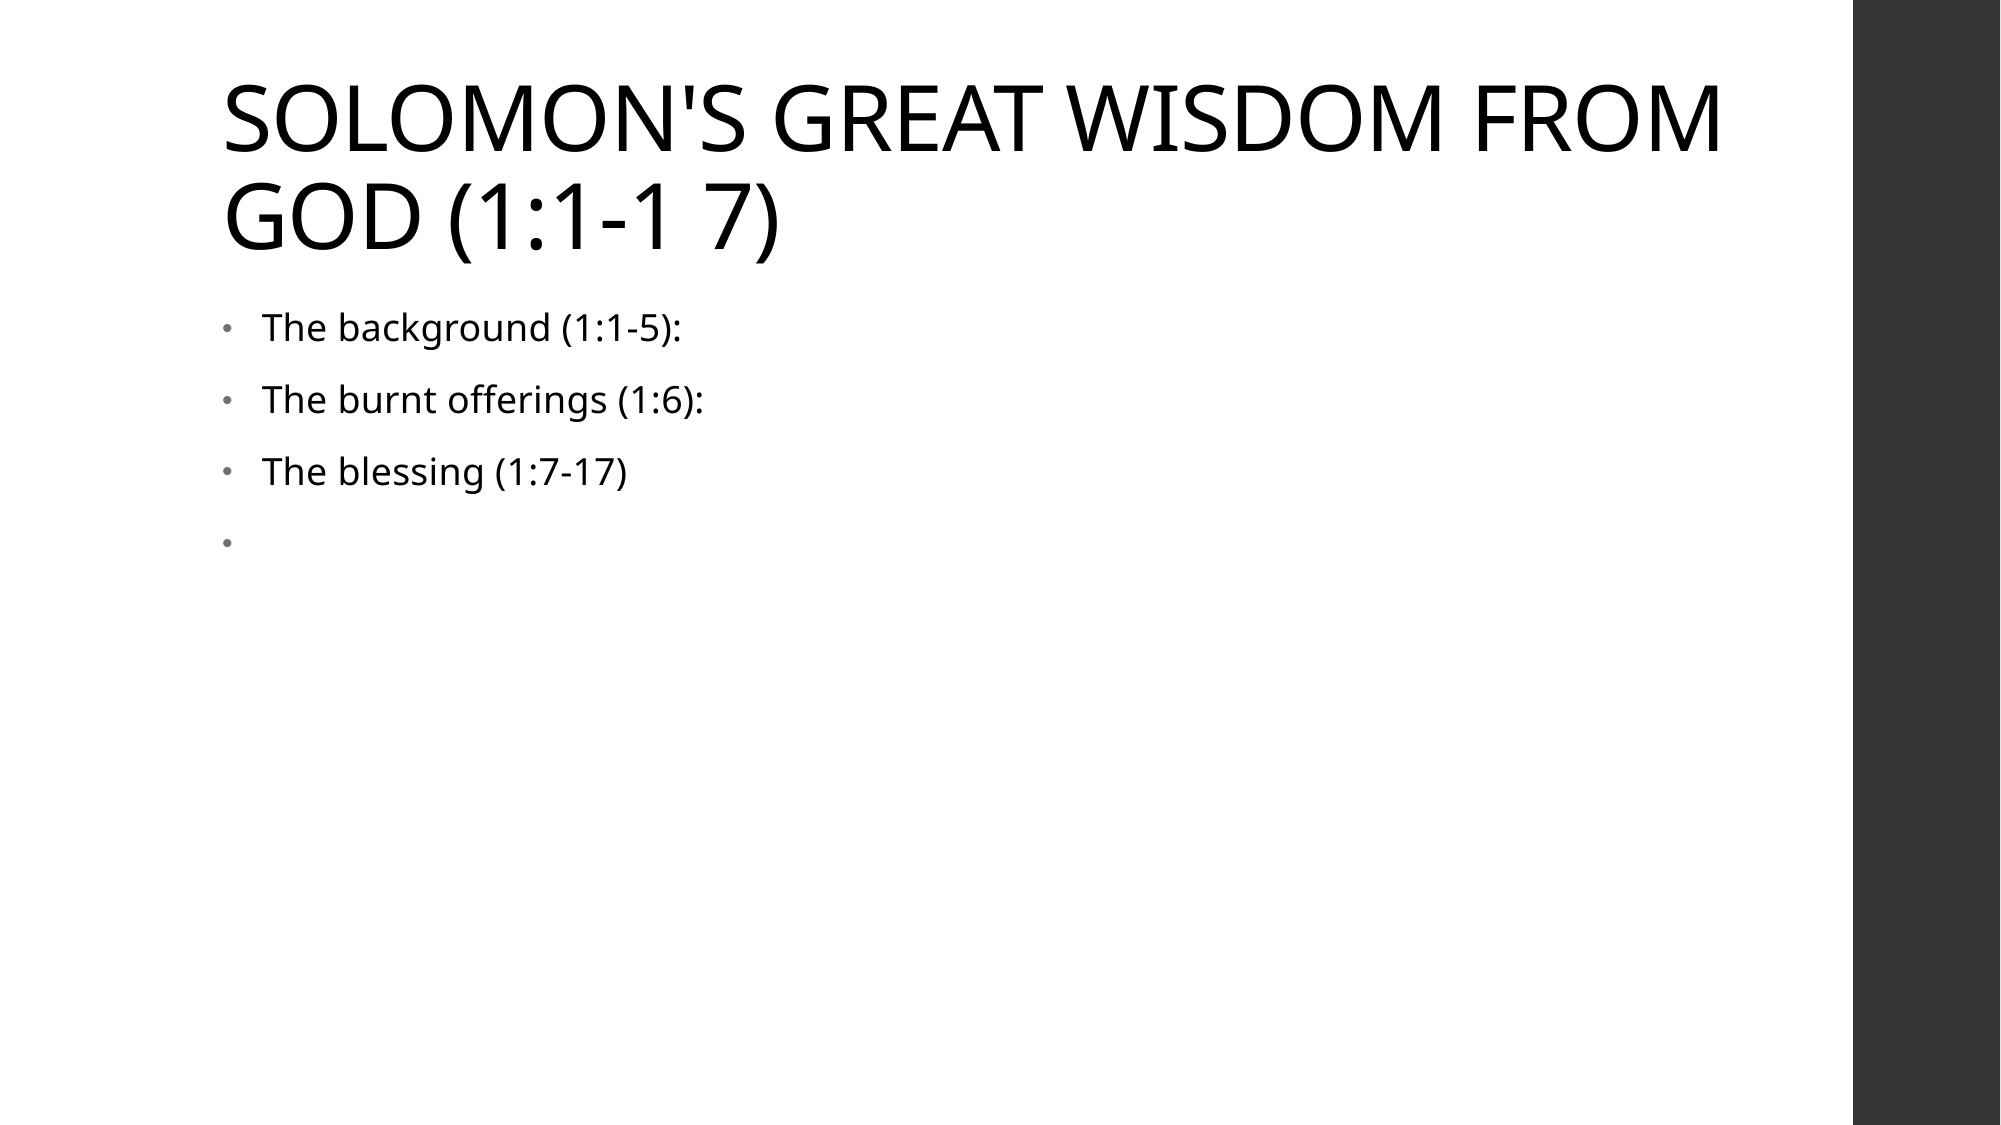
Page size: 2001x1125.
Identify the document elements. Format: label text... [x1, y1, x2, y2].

list The background (1:1-5): The burnt offerings (1:6): The blessing (1:7-17) [206, 299, 1617, 1014]
title SOLOMON'S GREAT WISDOM FROM GOD (1:1-1 7) [206, 60, 1797, 278]
